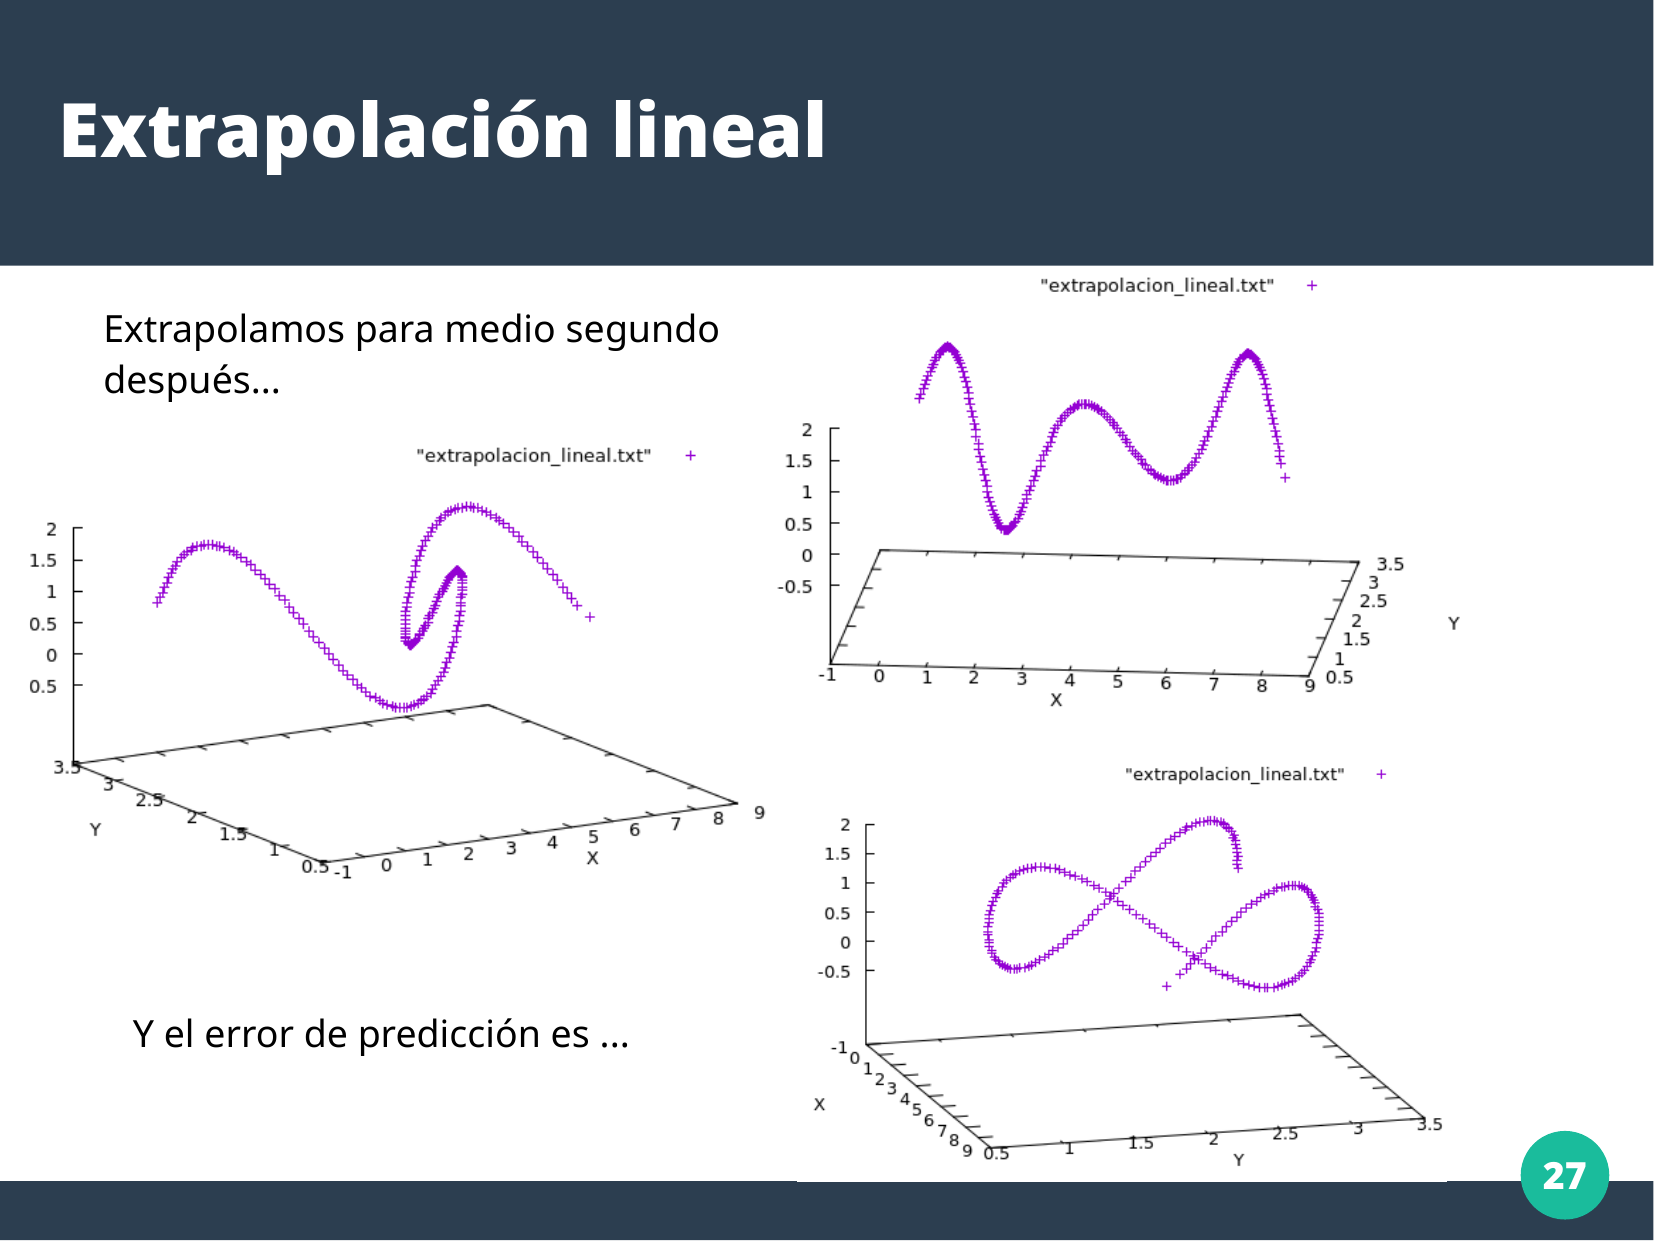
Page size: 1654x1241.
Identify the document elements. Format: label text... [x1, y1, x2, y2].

text_box Extrapolamos para medio segundo después... [88, 295, 886, 528]
picture [29, 276, 1477, 1182]
text_box Y el error de predicción es ... [118, 948, 916, 1093]
title Extrapolación lineal [59, 49, 1595, 207]
